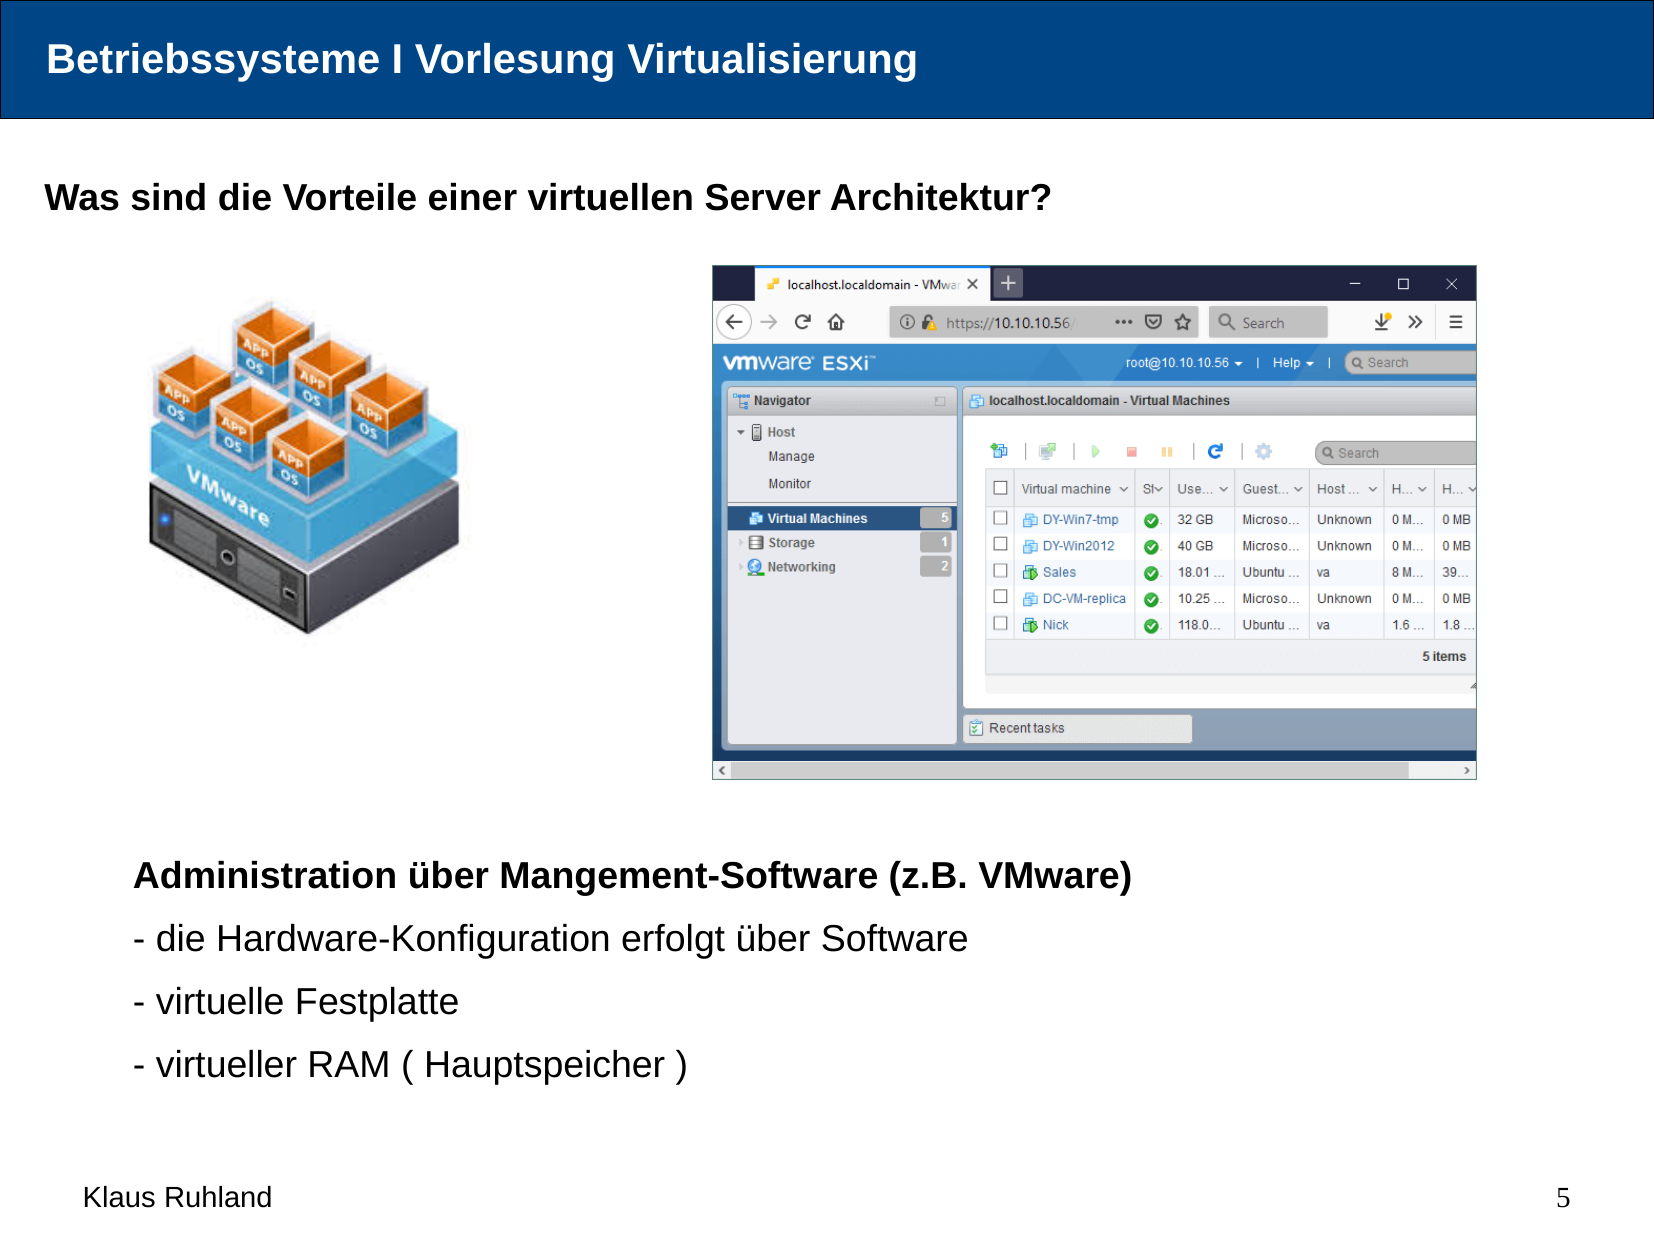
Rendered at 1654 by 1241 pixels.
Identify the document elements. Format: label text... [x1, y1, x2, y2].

text_box Was sind die Vorteile einer virtuellen Server Architektur? [29, 147, 1565, 414]
text_box Administration über Mangement-Software (z.B. VMware) - die Hardware-Konfiguration erfolgt über Software - virtuelle Festplatte - virtueller RAM ( Hauptspeicher ) [118, 825, 1149, 1093]
picture [712, 265, 1477, 780]
picture [92, 283, 517, 650]
